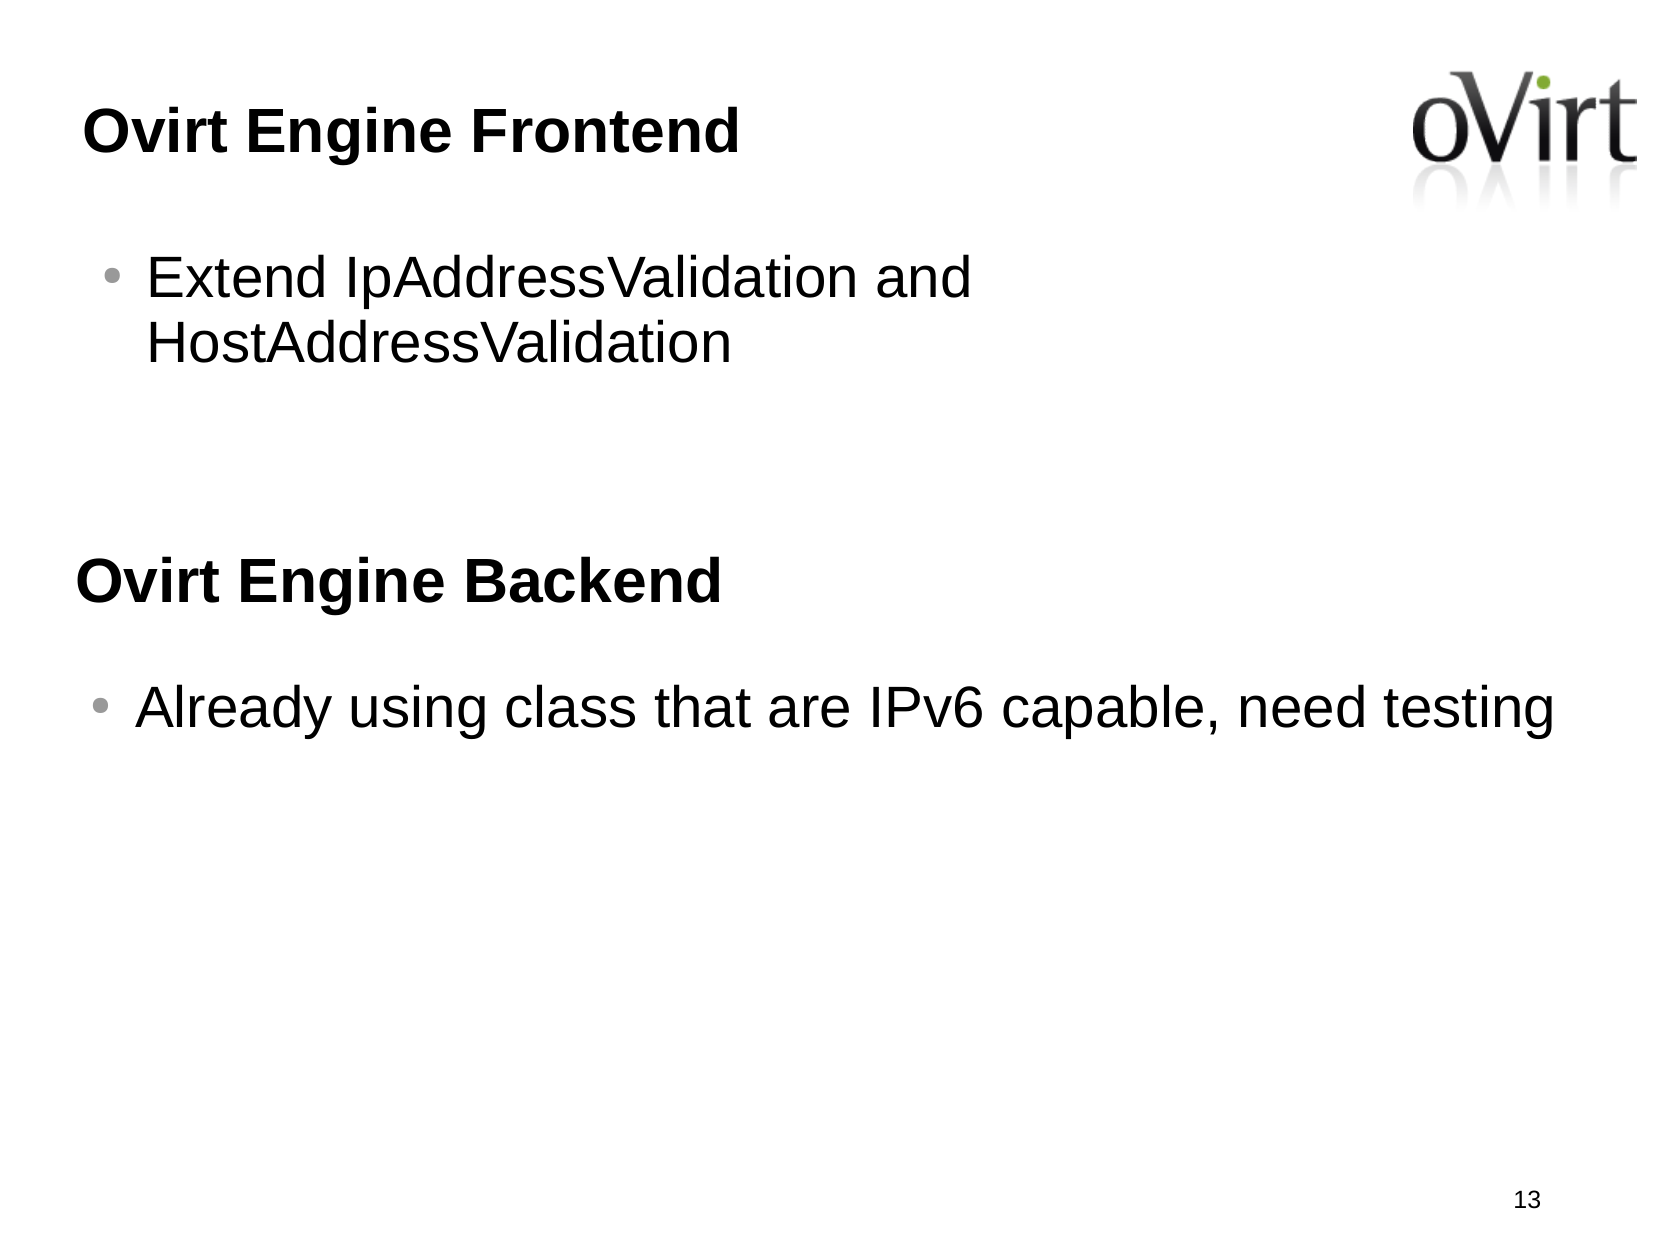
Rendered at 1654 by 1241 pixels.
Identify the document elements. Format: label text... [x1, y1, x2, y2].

title Ovirt Engine Frontend [82, 37, 1303, 226]
title Ovirt Engine Backend [75, 487, 1296, 675]
list Extend IpAddressValidation and HostAddressValidation [86, 244, 1576, 488]
picture [1413, 63, 1637, 212]
list Already using class that are IPv6 capable, need testing [75, 675, 1576, 1039]
